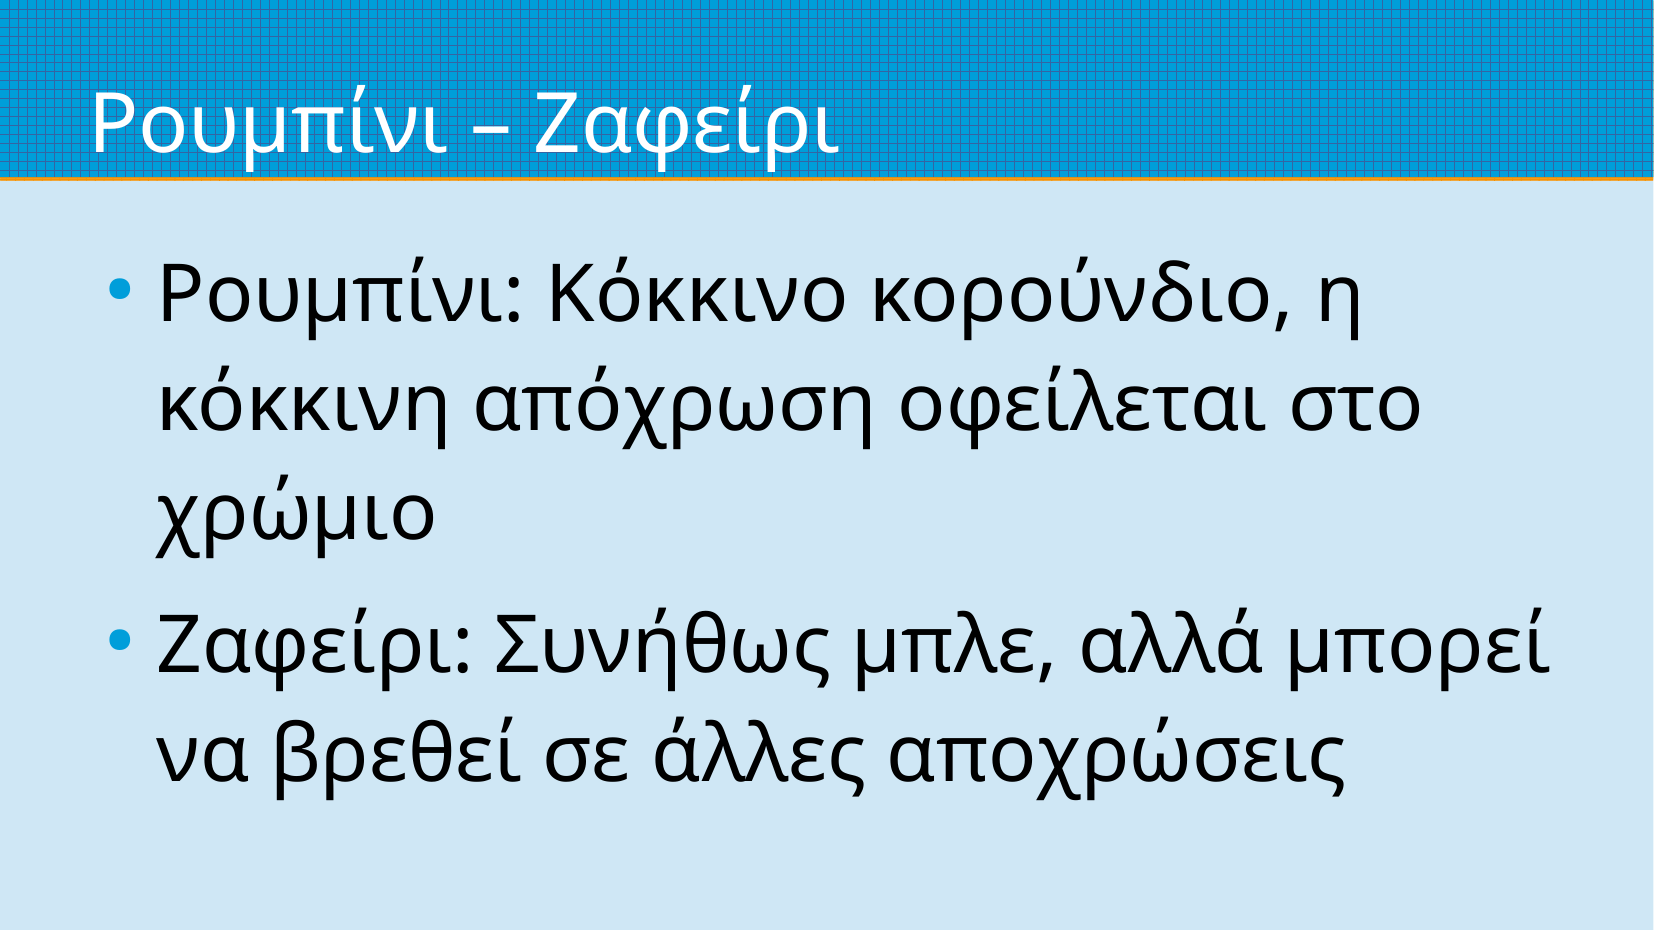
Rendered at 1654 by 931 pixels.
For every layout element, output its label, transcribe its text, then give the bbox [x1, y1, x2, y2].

list Ρουμπίνι: Κόκκινο κορούνδιο, η κόκκινη απόχρωση οφείλεται στο χρώμιο Ζαφείρι: Συνήθως μπλε, αλλά μπορεί να βρεθεί σε άλλες αποχρώσεις [88, 236, 1565, 813]
title Ρουμπίνι – Ζαφείρι [88, 14, 1565, 178]
